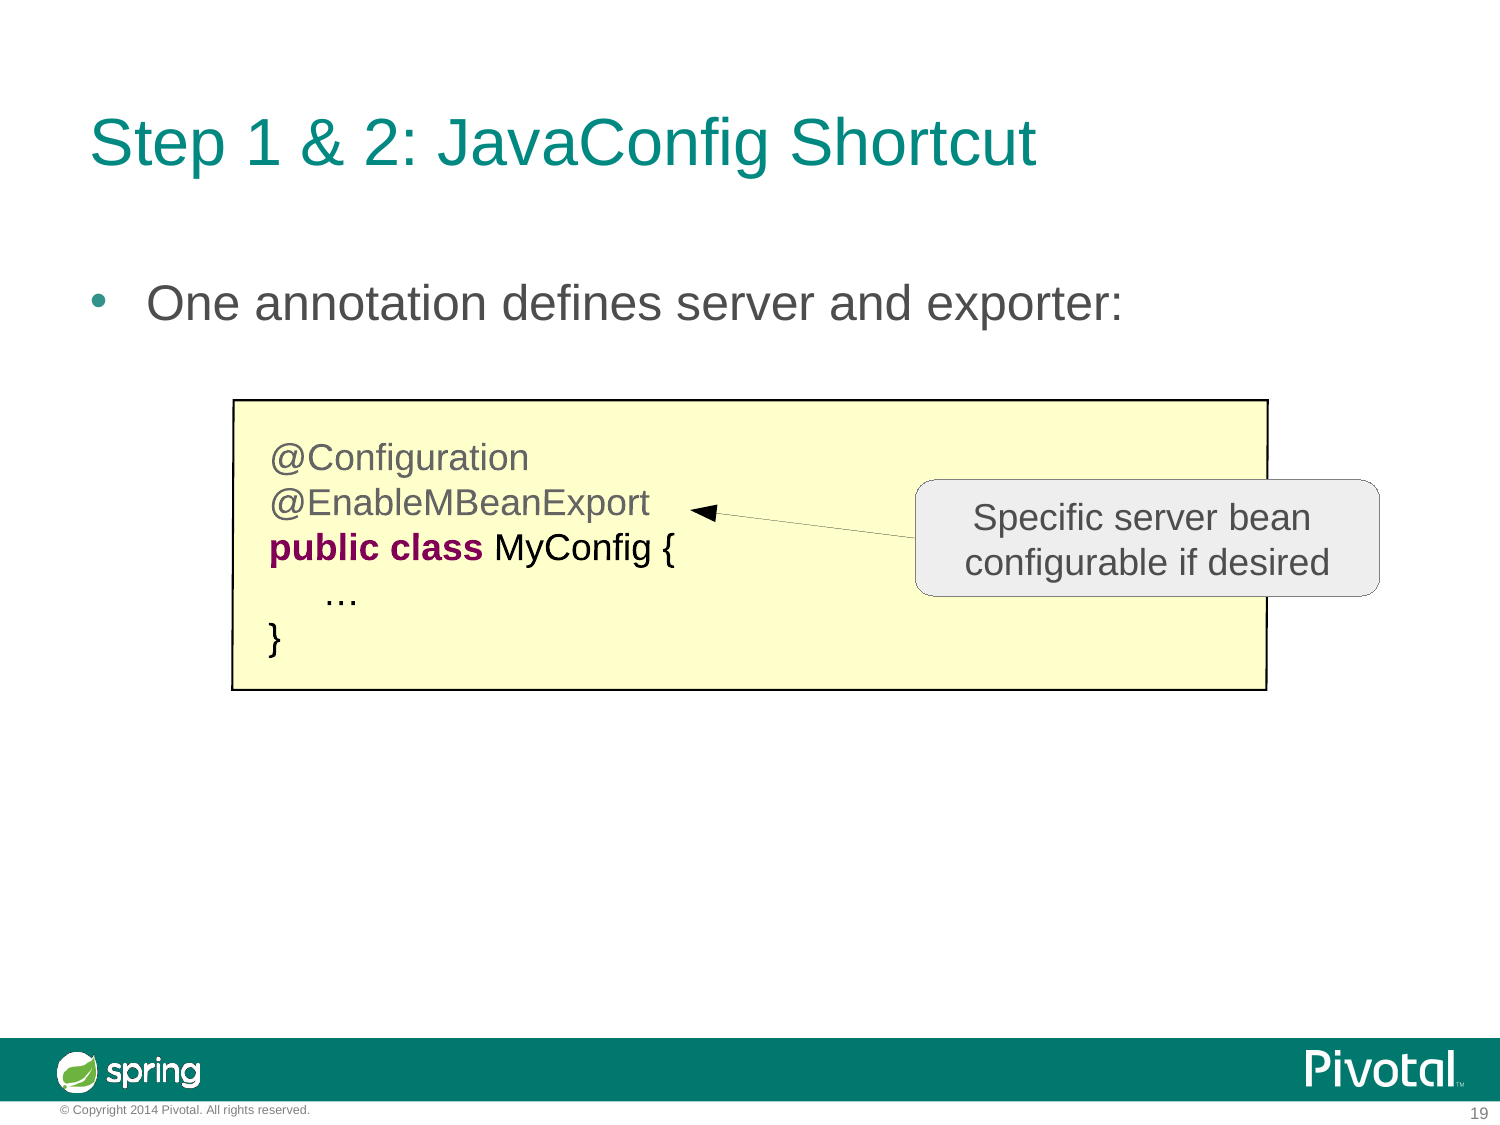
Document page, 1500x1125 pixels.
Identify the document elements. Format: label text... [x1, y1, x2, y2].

picture [1306, 1050, 1464, 1087]
picture [32, 1041, 210, 1103]
list One annotation defines server and exporter: [75, 262, 1426, 1005]
text_box Specific server bean configurable if desired [915, 479, 1380, 597]
title Step 1 & 2: JavaConfig Shortcut [75, 45, 1426, 233]
text_box @Configuration @EnableMBeanExport public class MyConfig { … } [232, 400, 1268, 690]
